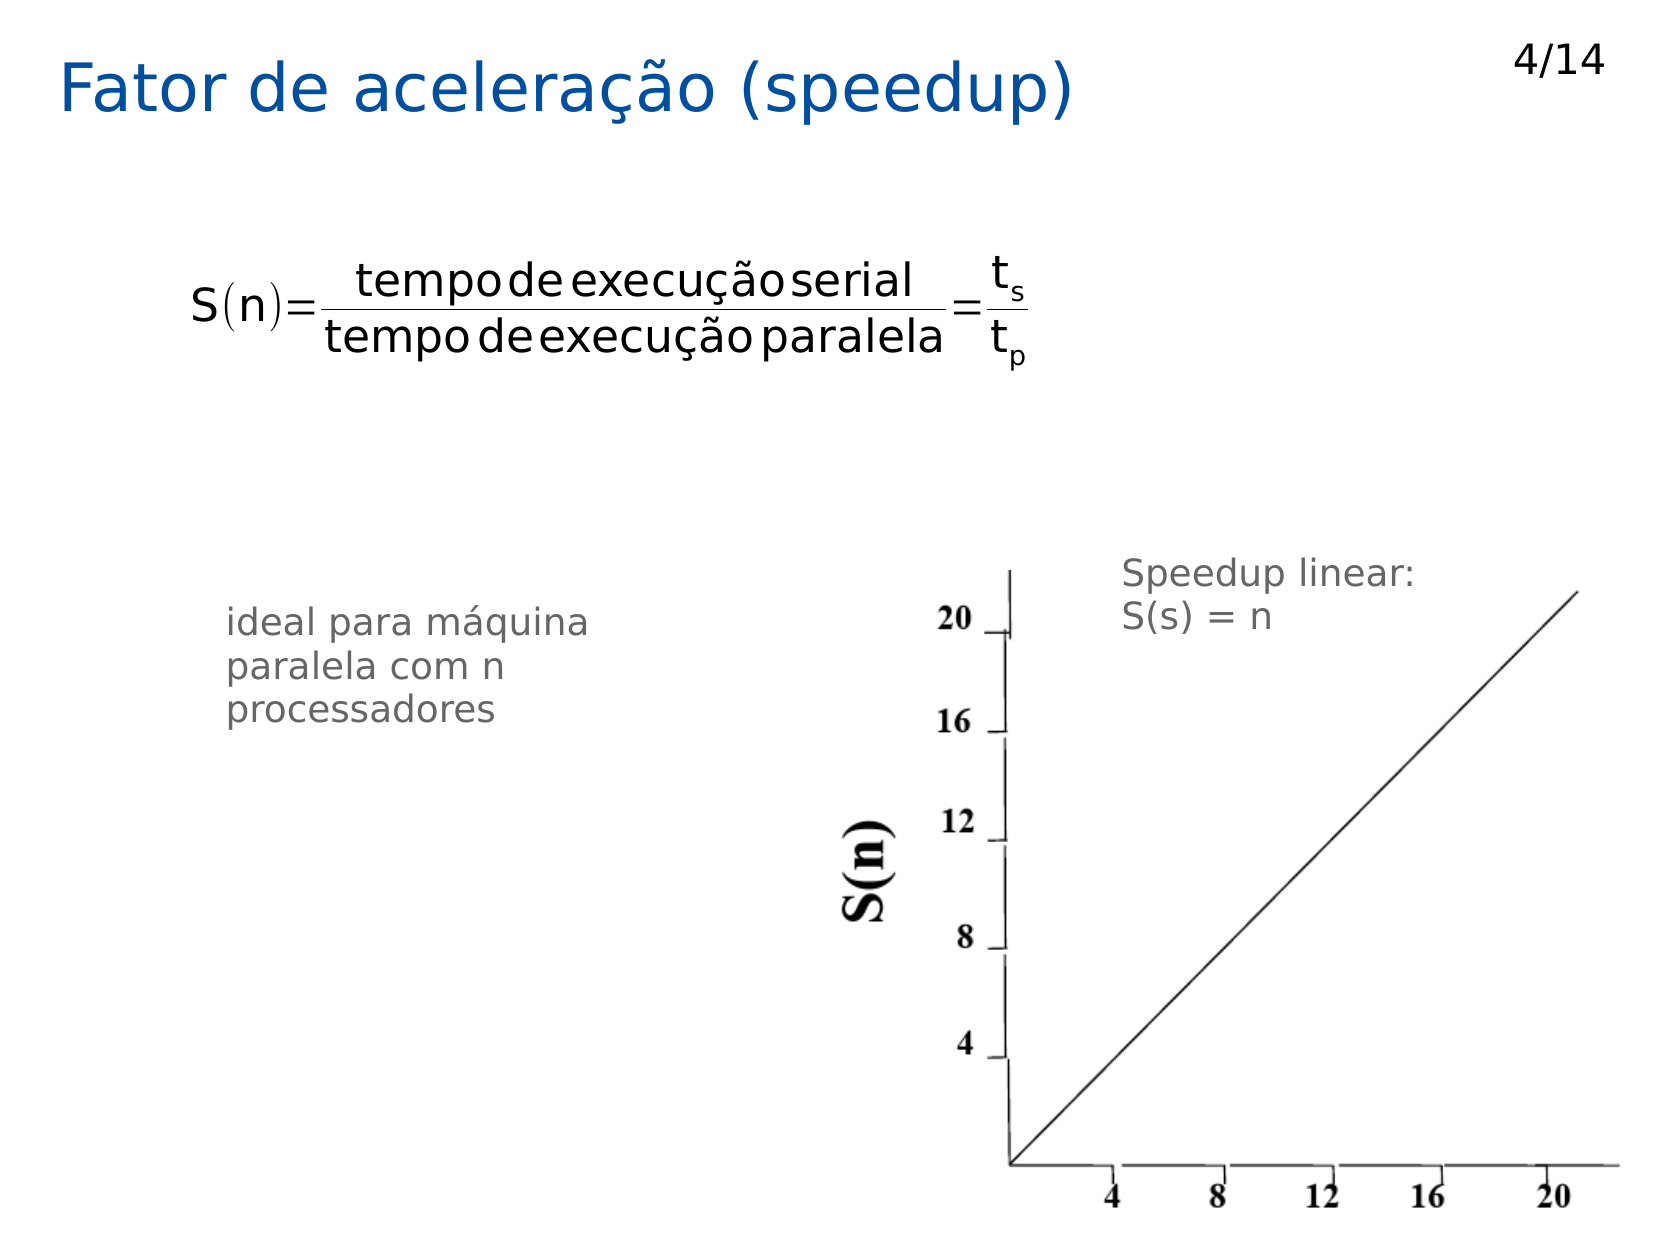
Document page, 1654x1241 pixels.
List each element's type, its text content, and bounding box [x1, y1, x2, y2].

chart [184, 246, 1036, 372]
picture [836, 570, 1623, 1211]
title Fator de aceleração (speedup) [59, 29, 1506, 148]
text_box ideal para máquina paralela com n processadores [210, 593, 607, 740]
text_box Speedup linear: S(s) = n [1106, 544, 1467, 647]
